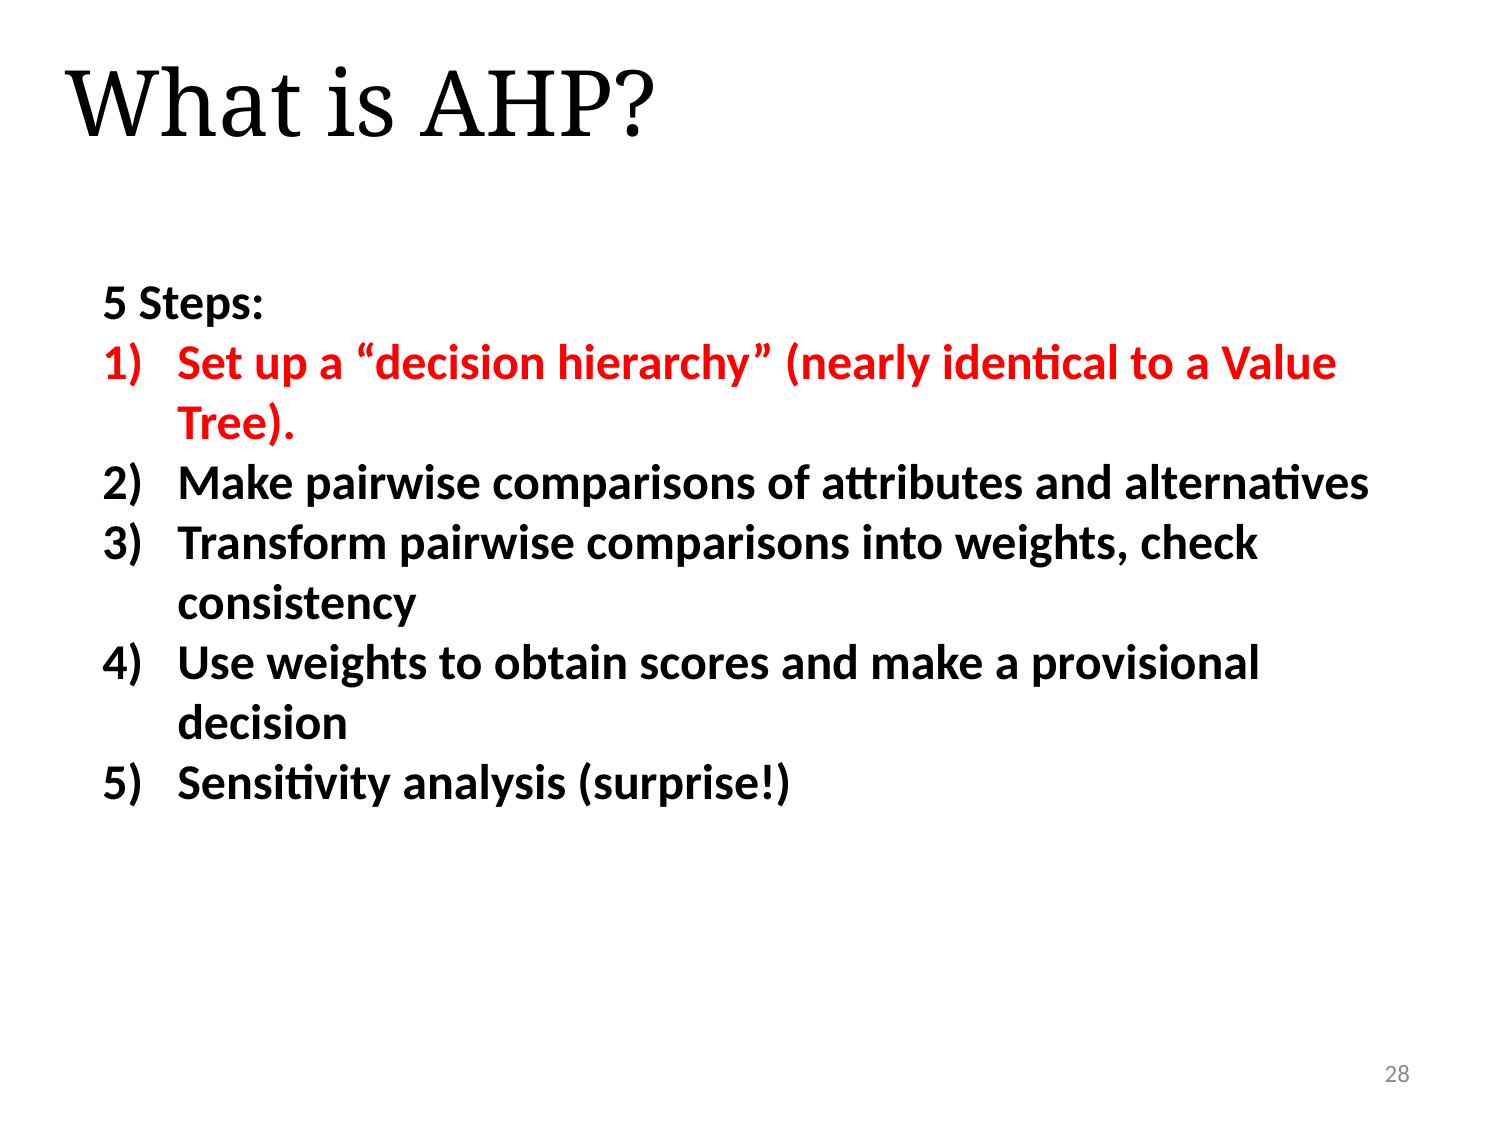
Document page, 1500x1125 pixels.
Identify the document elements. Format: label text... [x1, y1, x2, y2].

text_box 5 Steps: Set up a “decision hierarchy” (nearly identical to a Value Tree). Make pairwise comparisons of attributes and alternatives Transform pairwise comparisons into weights, check consistency Use weights to obtain scores and make a provisional decision Sensitivity analysis (surprise!) [87, 262, 1413, 818]
text_box What is AHP? [50, 37, 825, 163]
slide_number <number> [1074, 1042, 1425, 1103]
